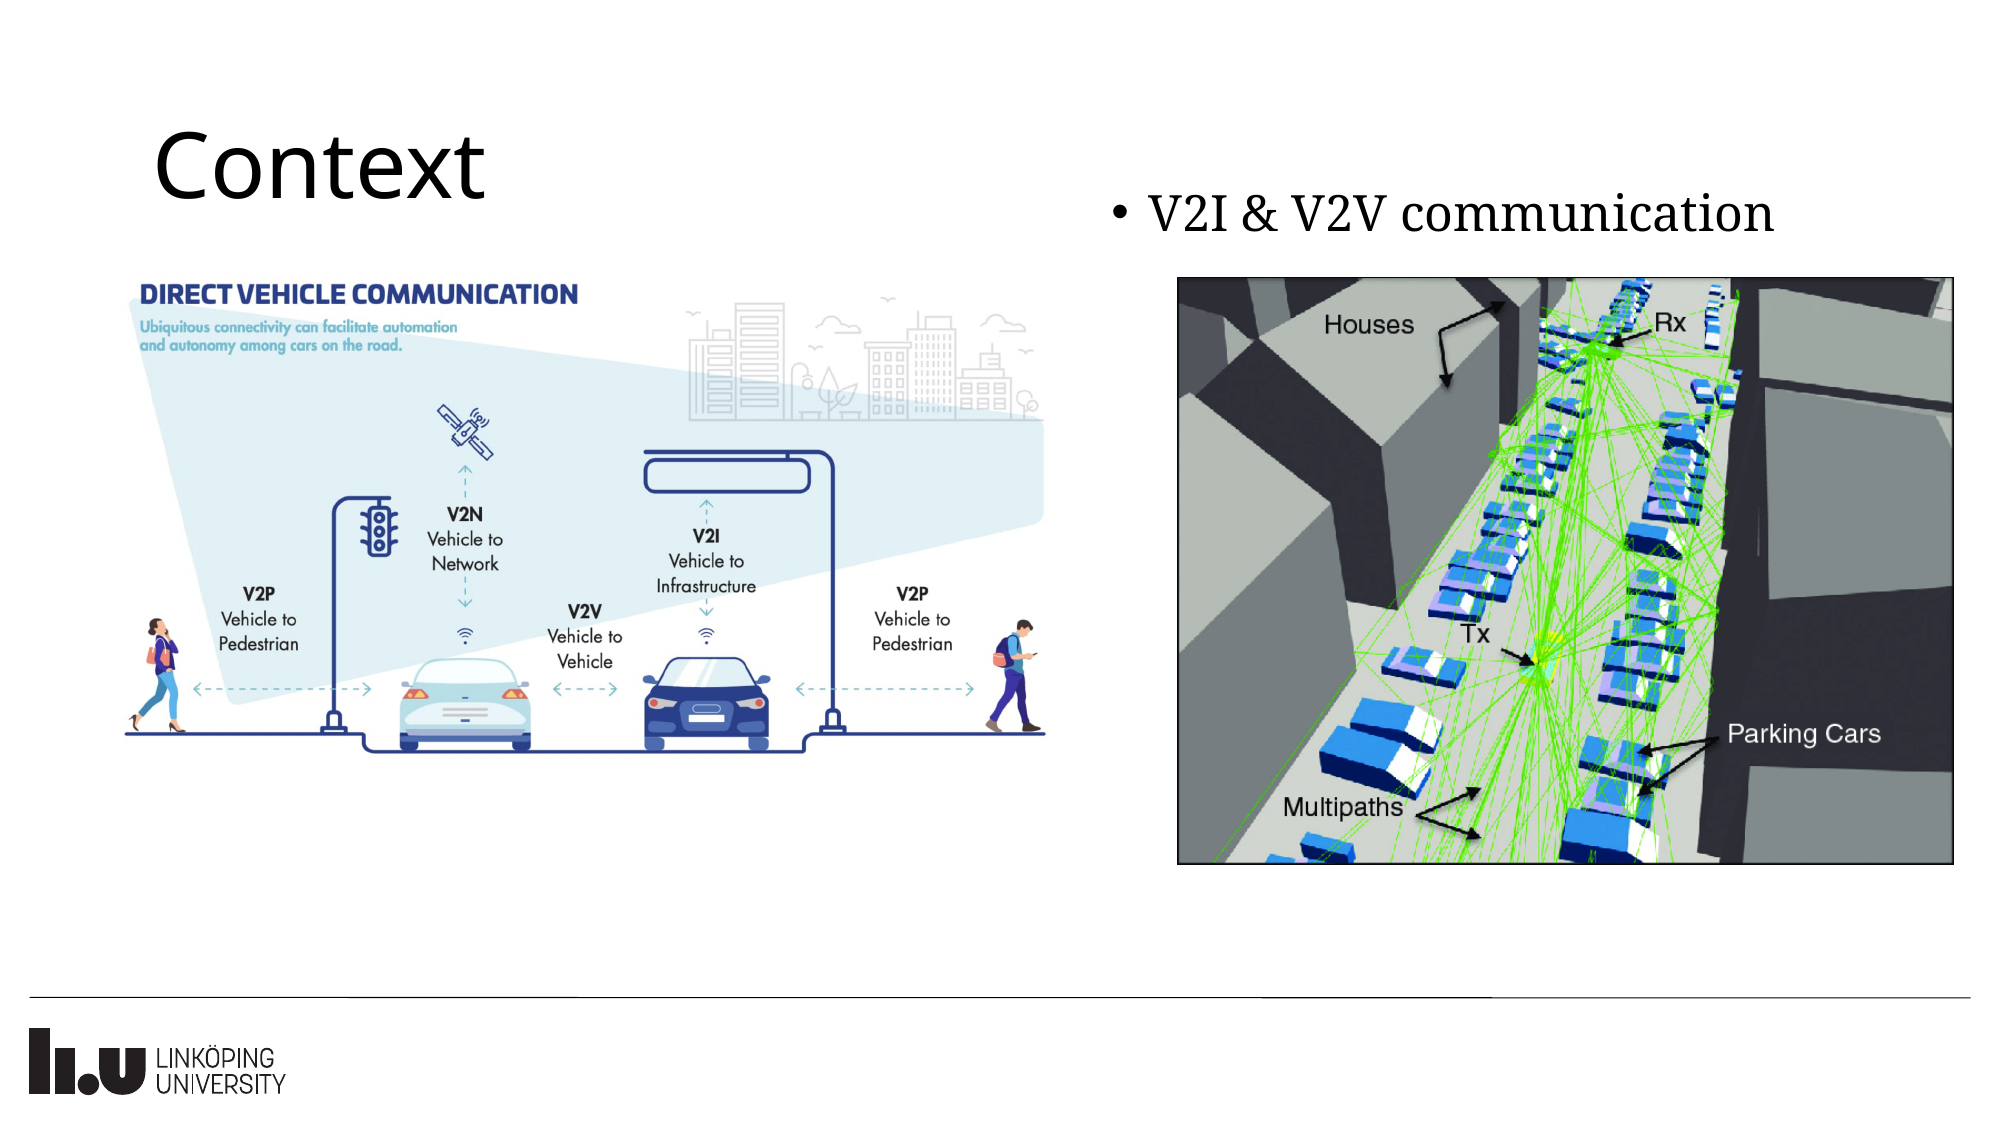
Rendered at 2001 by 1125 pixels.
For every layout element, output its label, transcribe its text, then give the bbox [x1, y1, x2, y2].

list V2I & V2V communication [1096, 173, 2000, 872]
picture [119, 260, 1050, 785]
picture [1177, 277, 1954, 865]
title Context [137, 59, 1863, 278]
